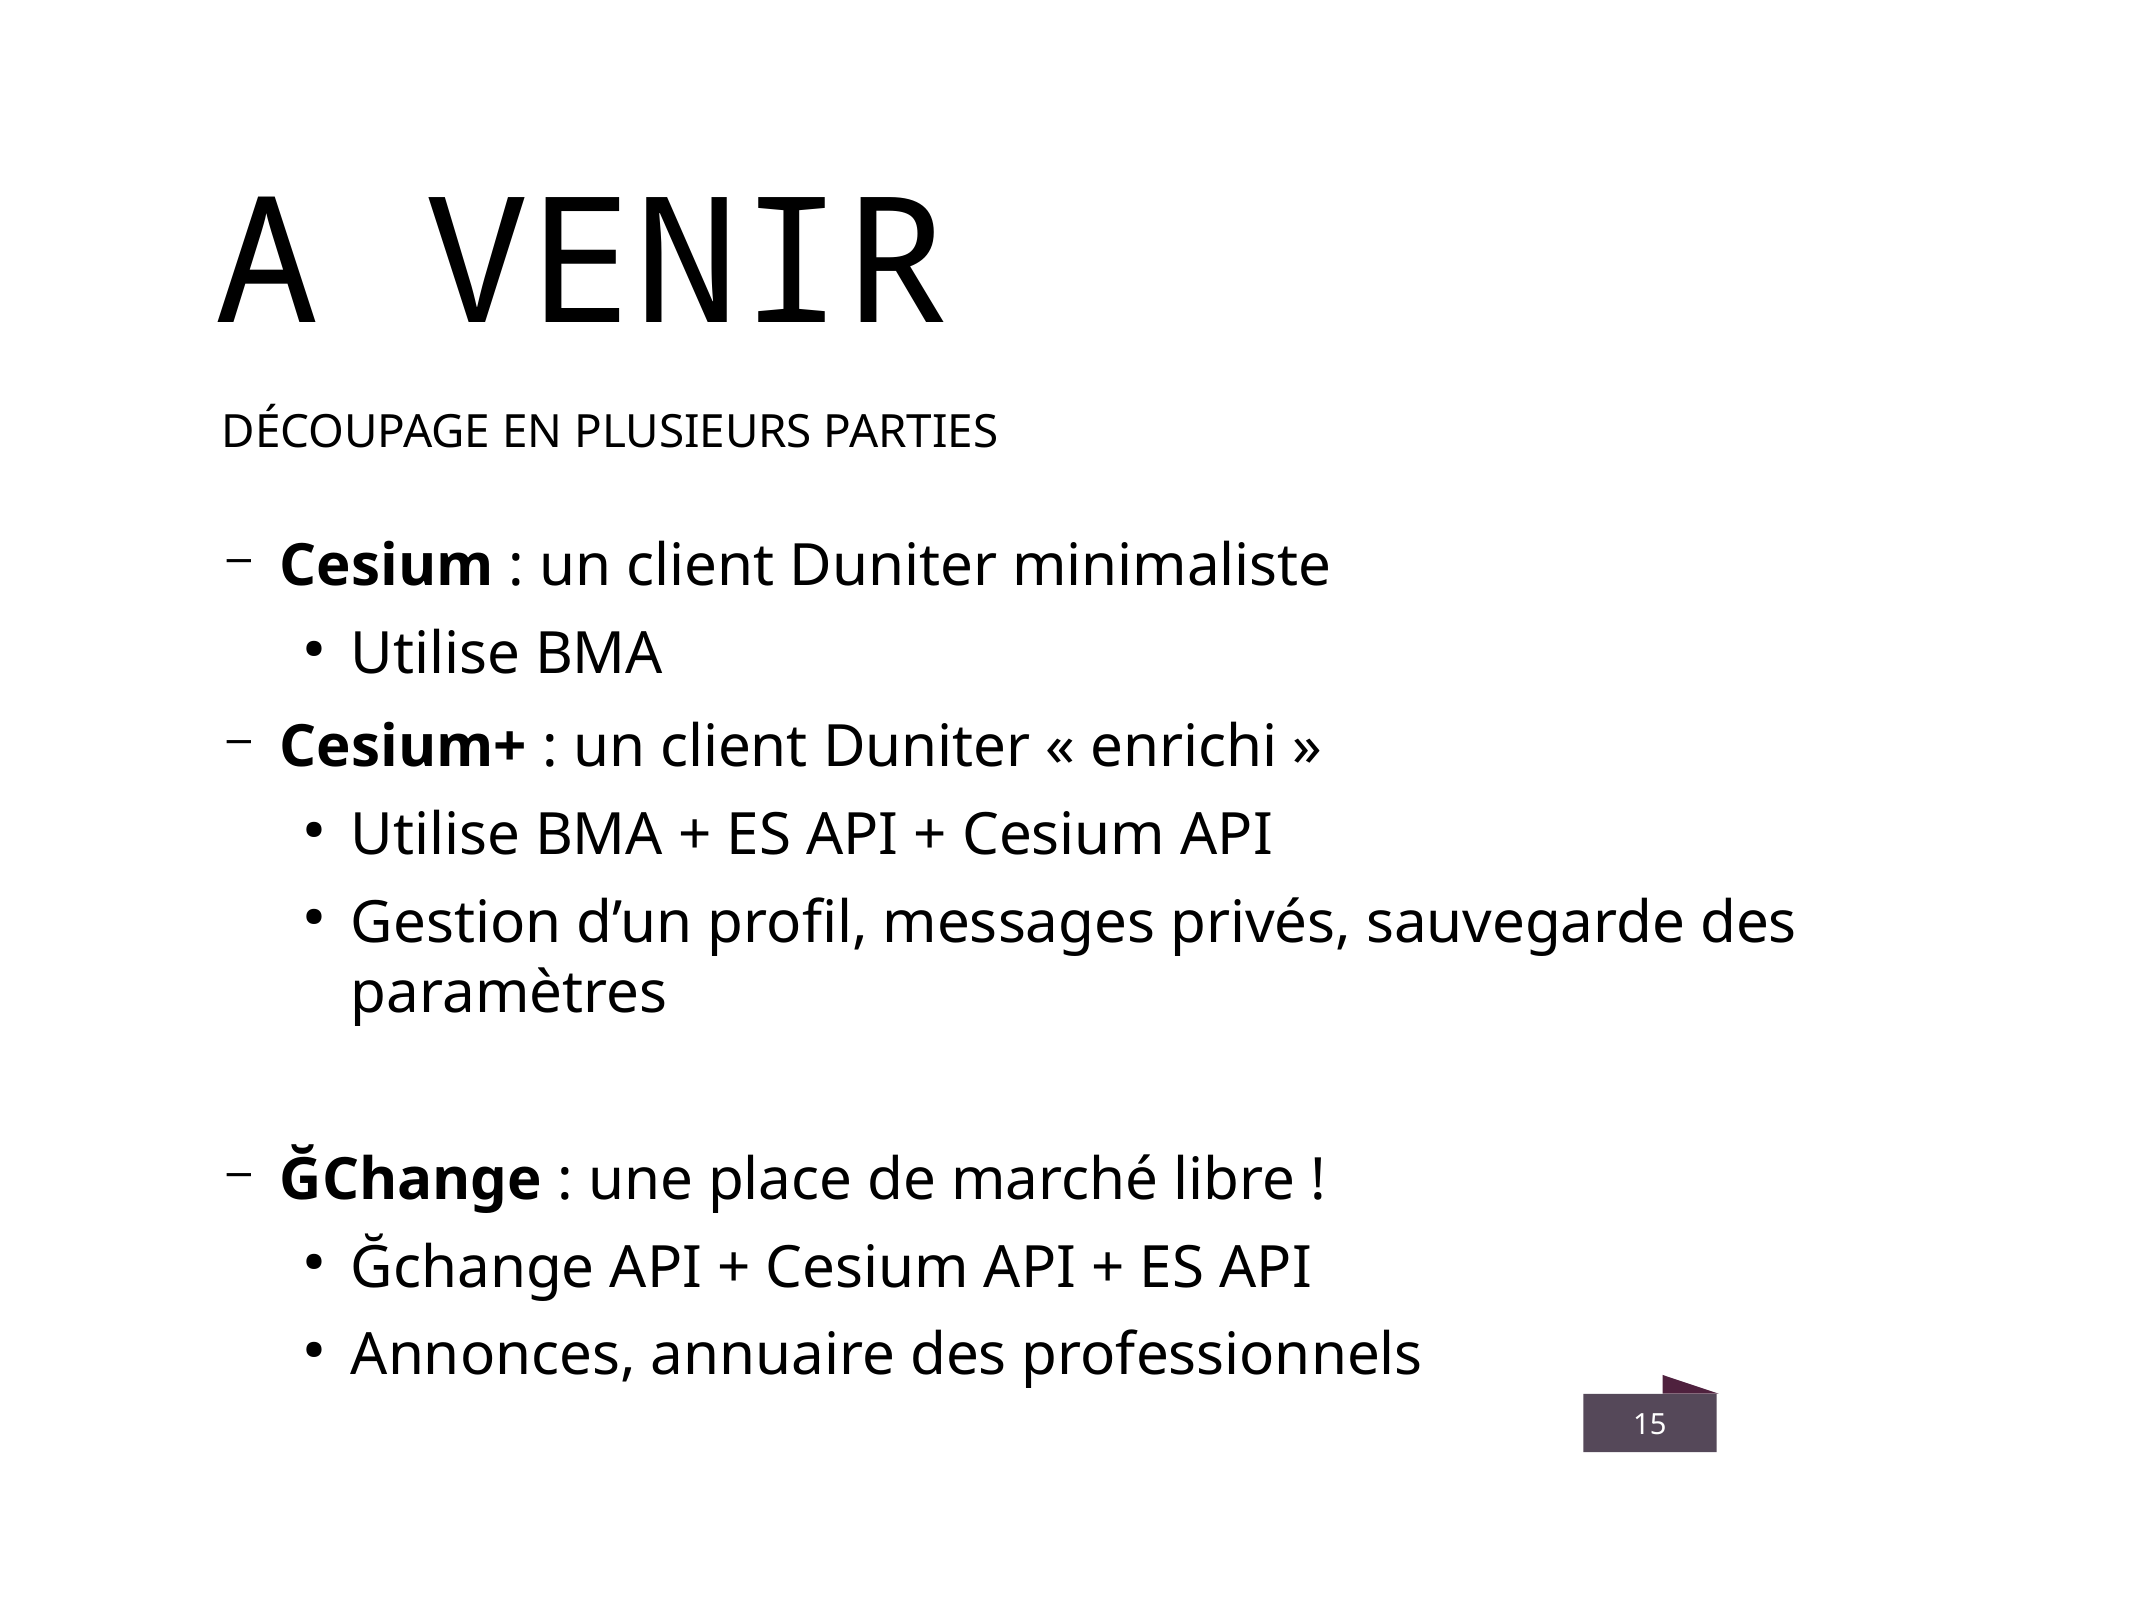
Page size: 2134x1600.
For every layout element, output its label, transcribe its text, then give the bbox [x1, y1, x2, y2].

list découpage en PLUSIEURS parties [213, 386, 1276, 473]
title A VENIR [206, 141, 1923, 363]
list Cesium : un client Duniter minimaliste Utilise BMA Cesium+ : un client Duniter « enrichi » Utilise BMA + ES API + Cesium API Gestion d’un profil, messages privés, sauvegarde des paramètres ĞChange : une place de marché libre ! Ğchange API + Cesium API + ES API Annonces, annuaire des professionnels [129, 425, 2010, 1501]
